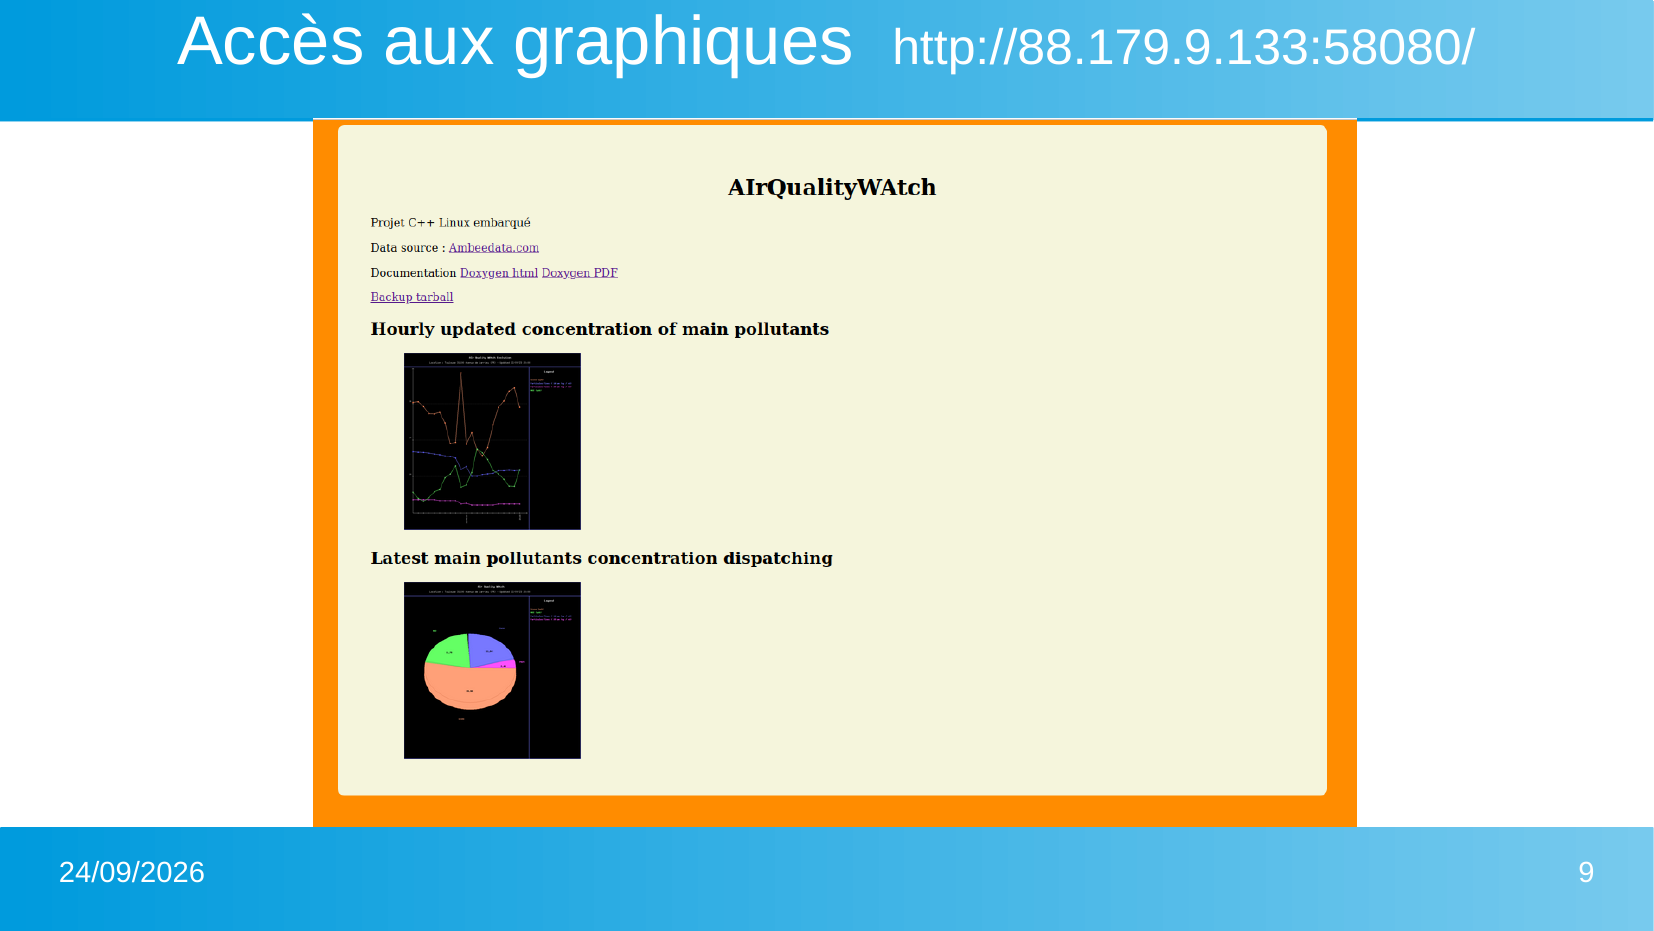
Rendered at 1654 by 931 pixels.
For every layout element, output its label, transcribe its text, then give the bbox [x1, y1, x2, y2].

title Accès aux graphiques http://88.179.9.133:58080/ [59, 2, 1595, 136]
picture [313, 118, 1357, 827]
